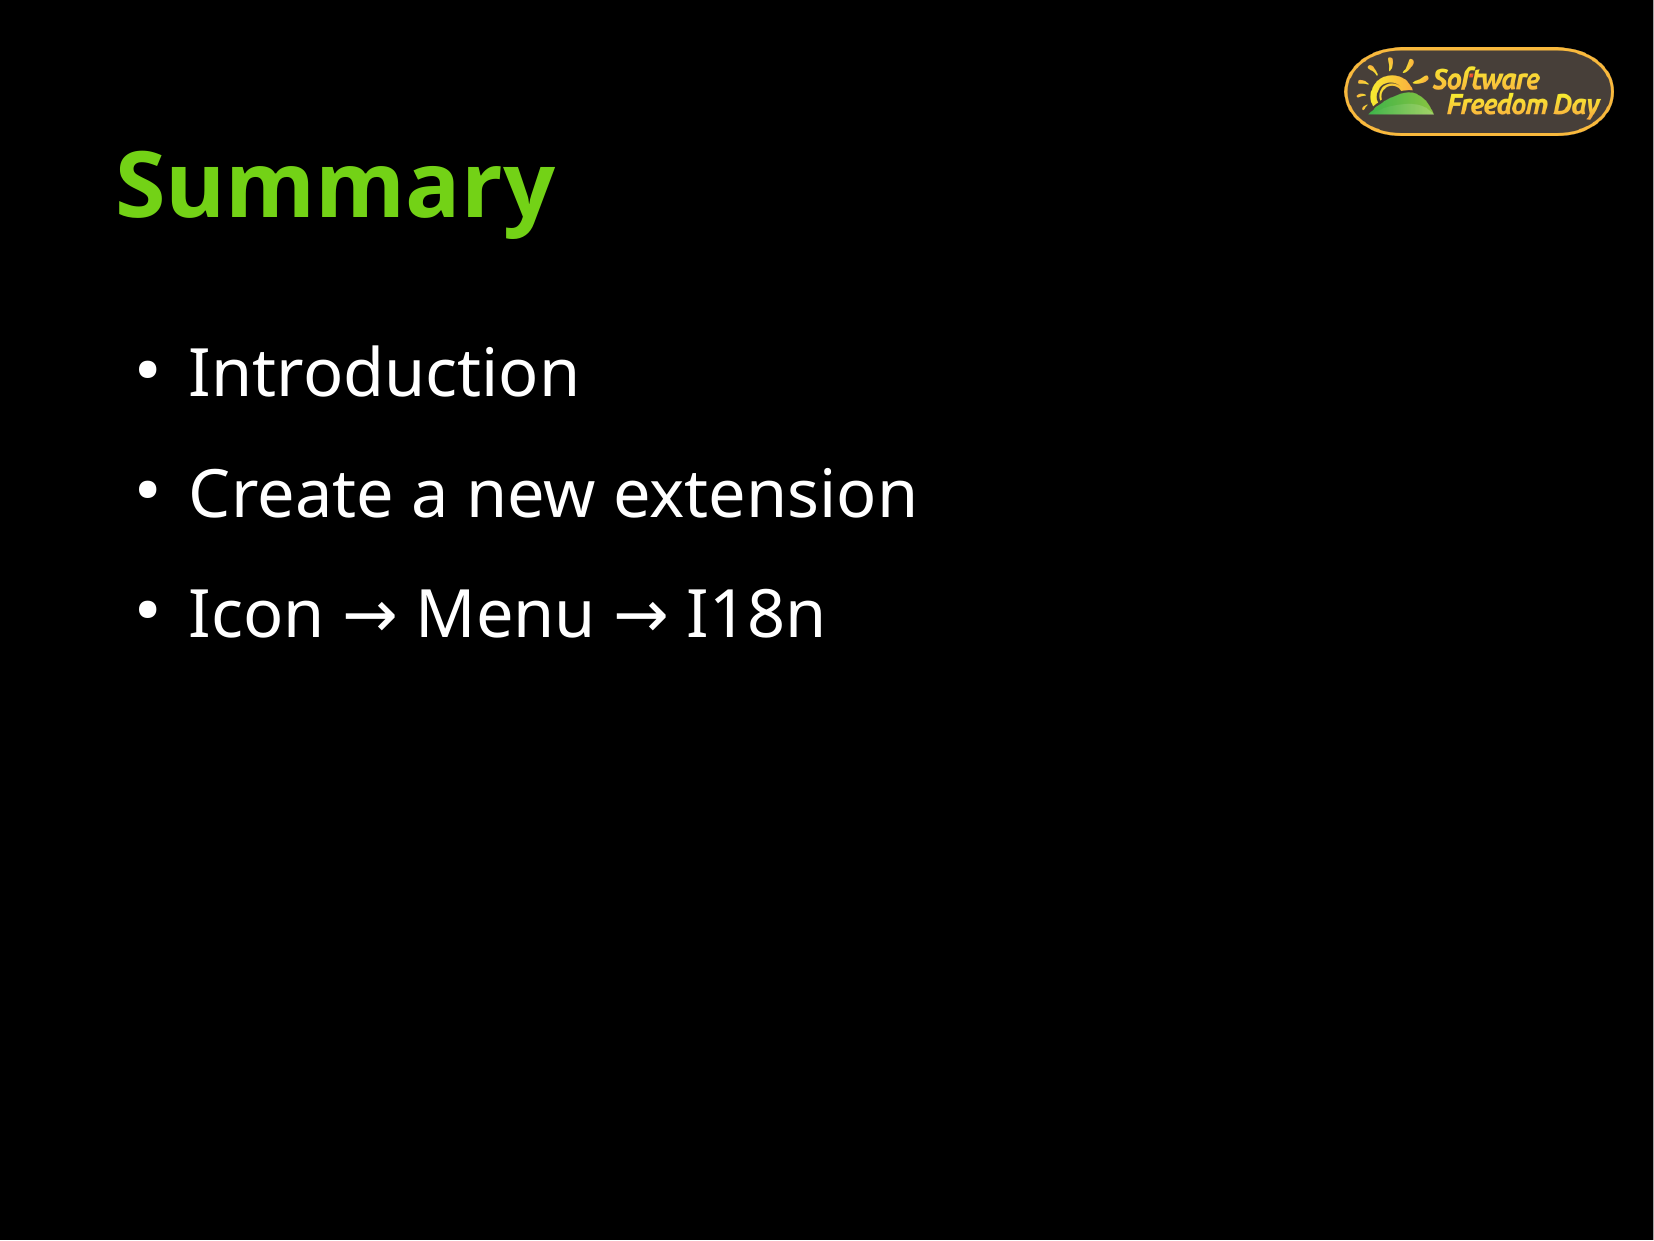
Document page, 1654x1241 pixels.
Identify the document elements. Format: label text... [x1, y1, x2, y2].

picture [1344, 47, 1614, 136]
title Summary [115, 78, 1539, 287]
list Introduction Create a new extension Icon → Menu → I18n [118, 325, 1536, 1045]
